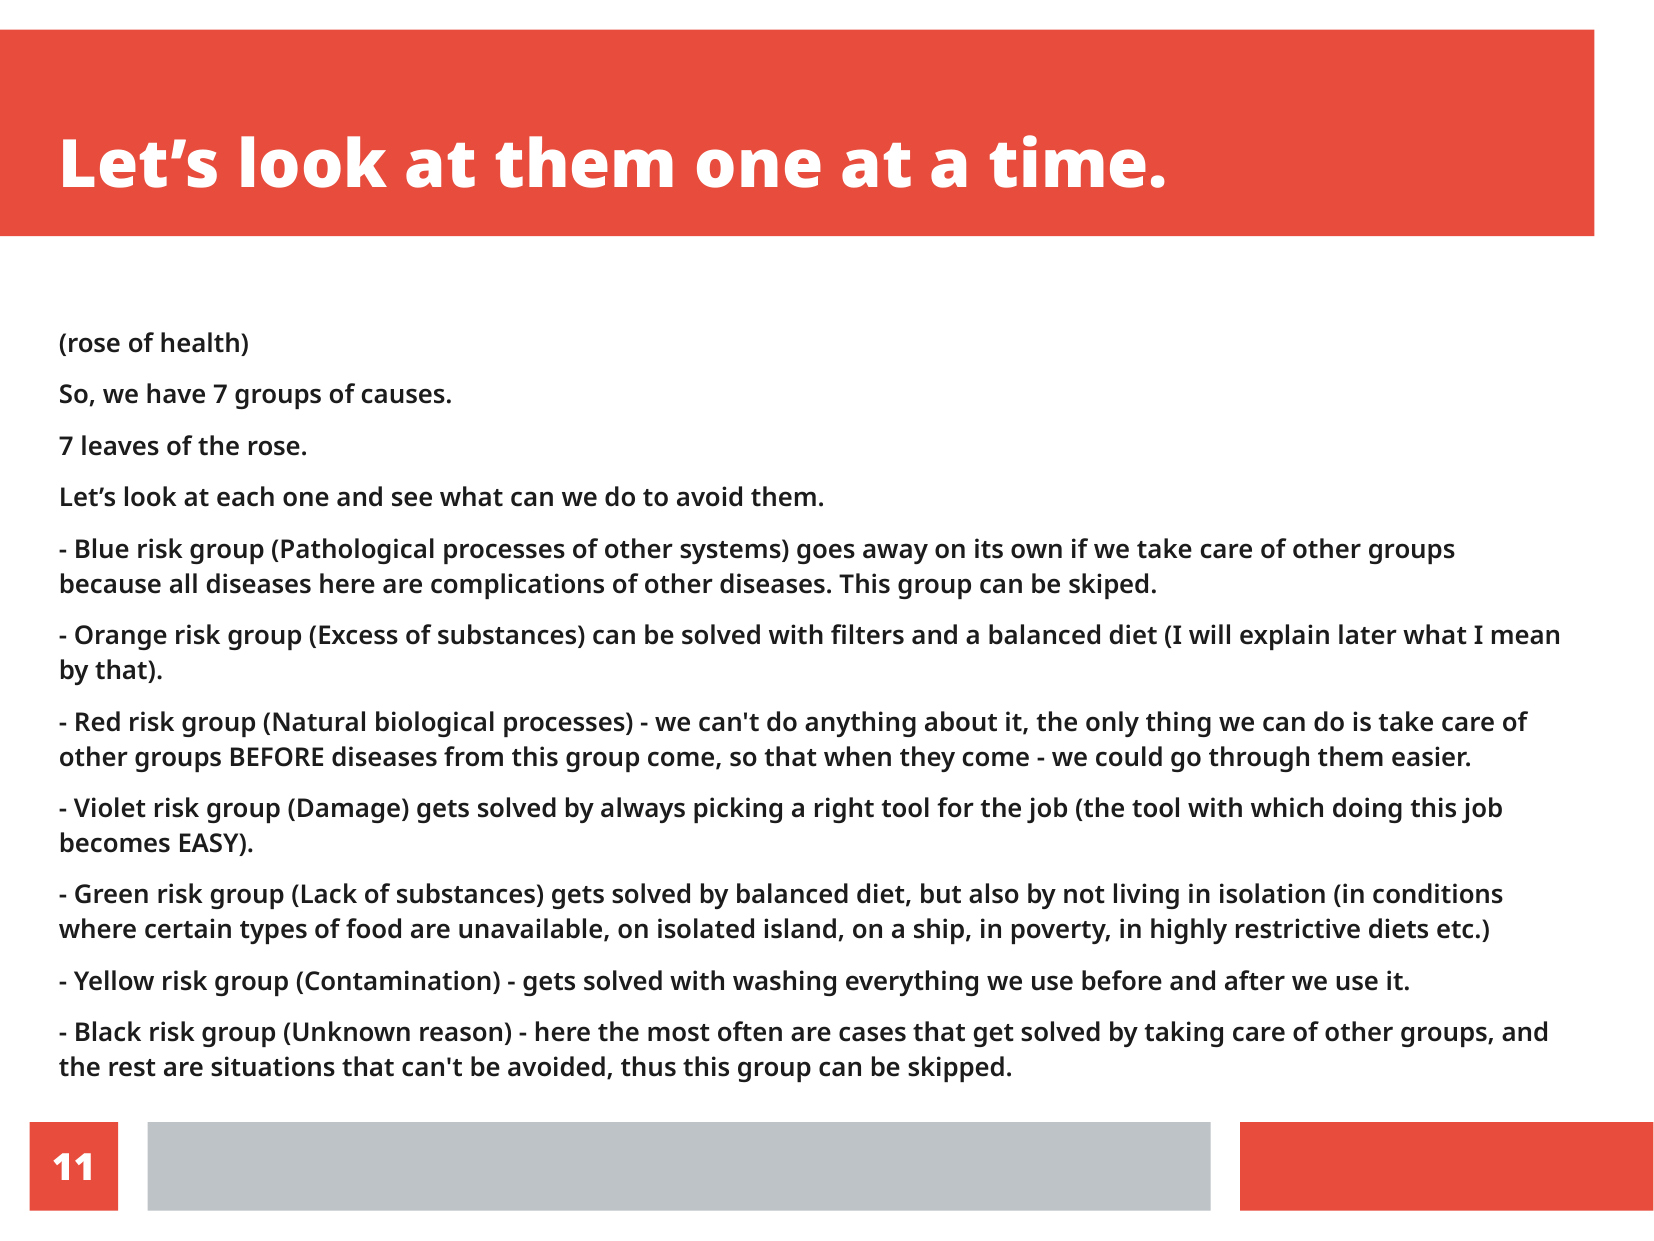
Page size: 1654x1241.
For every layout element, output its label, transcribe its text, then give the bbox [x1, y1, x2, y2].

list (rose of health) So, we have 7 groups of causes. 7 leaves of the rose. Let’s look at each one and see what can we do to avoid them. - Blue risk group (Pathological processes of other systems) goes away on its own if we take care of other groups because all diseases here are complications of other diseases. This group can be skiped. - Orange risk group (Excess of substances) can be solved with filters and a balanced diet (I will explain later what I mean by that). - Red risk group (Natural biological processes) - we can't do anything about it, the only thing we can do is take care of other groups BEFORE diseases from this group come, so that when they come - we could go through them easier. - Violet risk group (Damage) gets solved by always picking a right tool for the job (the tool with which doing this job becomes EASY). - Green risk group (Lack of substances) gets solved by balanced diet, but also by not living in isolation (in conditions where certain types of food are unavailable, on isolated island, on a ship, in poverty, in highly restrictive diets etc.) - Yellow risk group (Contamination) - gets solved with washing everything we use before and after we use it. - Black risk group (Unknown reason) - here the most often are cases that get solved by taking care of other groups, and the rest are situations that can't be avoided, thus this group can be skipped. [59, 324, 1565, 1093]
title Let’s look at them one at a time. [59, 59, 1595, 207]
